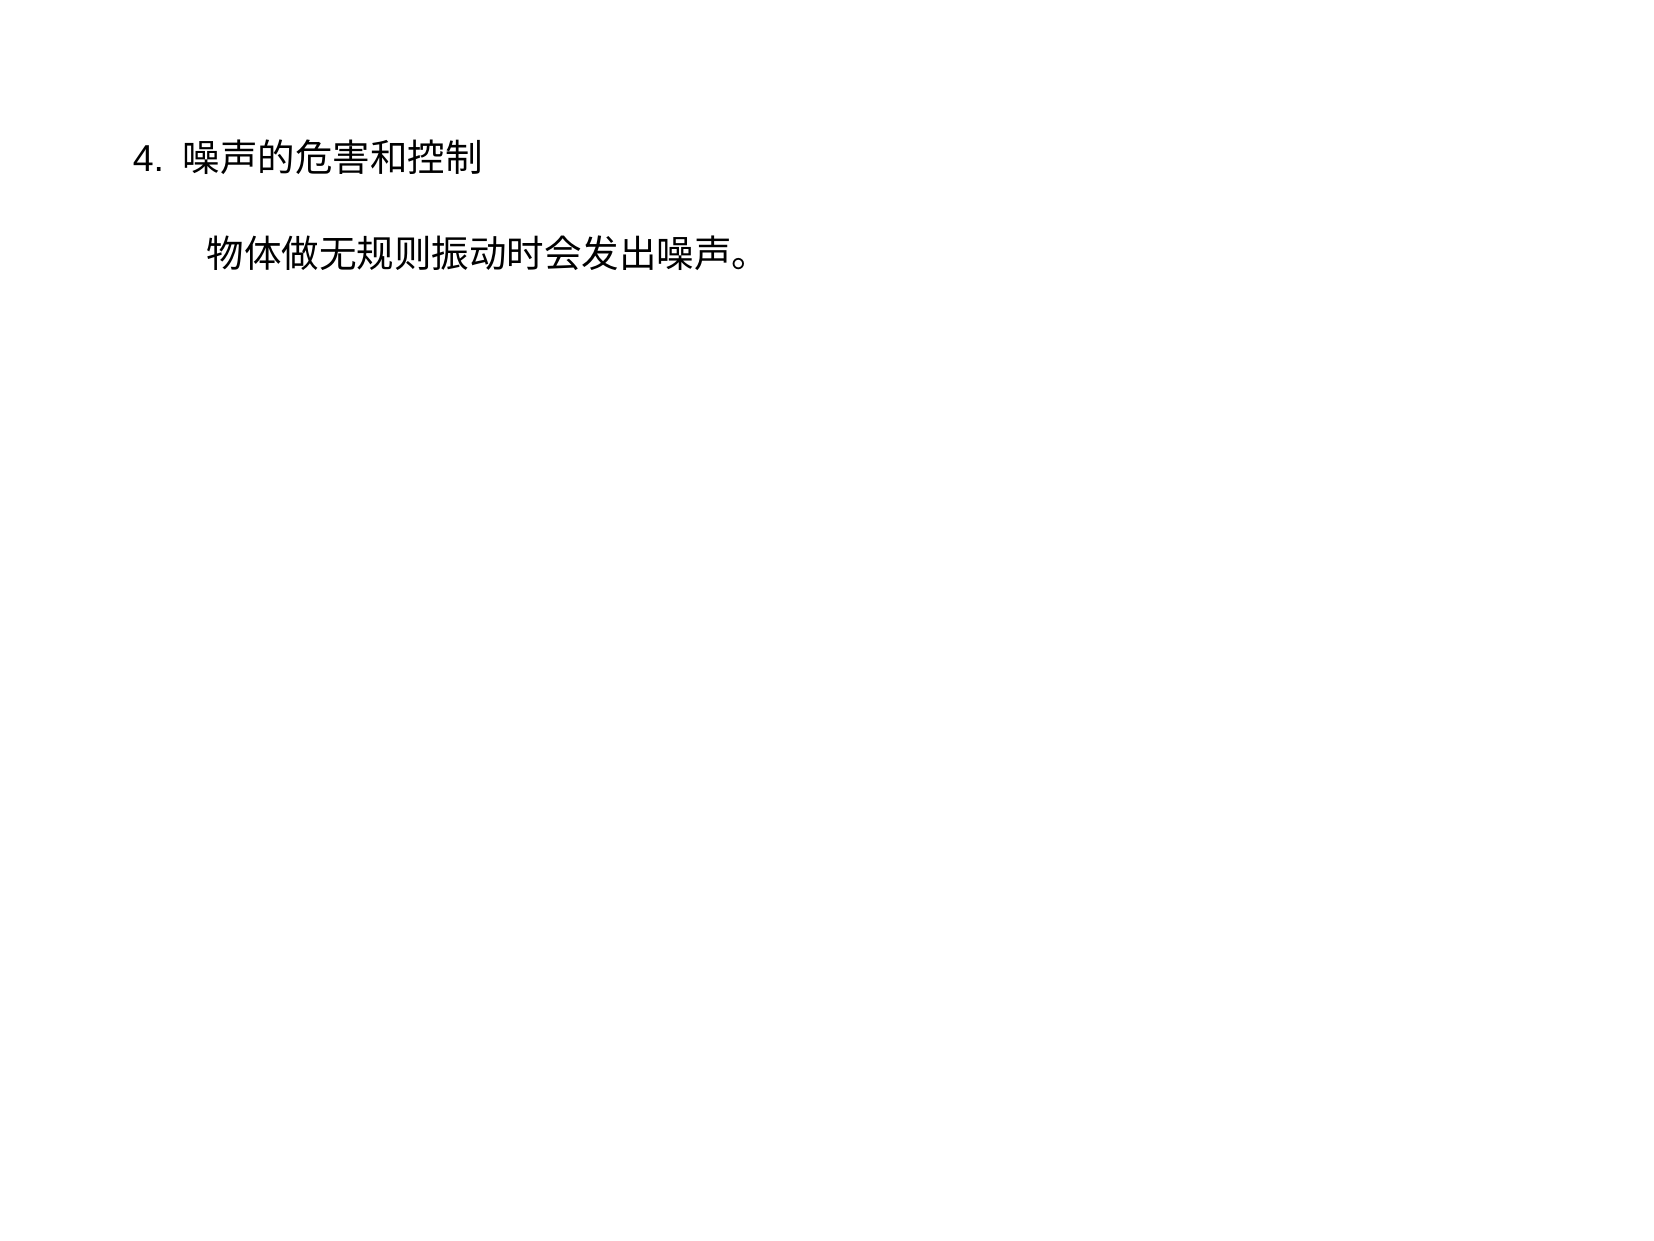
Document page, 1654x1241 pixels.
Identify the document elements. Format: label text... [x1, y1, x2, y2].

text_box 4. 噪声的危害和控制 物体做无规则振动时会发出噪声。 [118, 120, 1477, 346]
